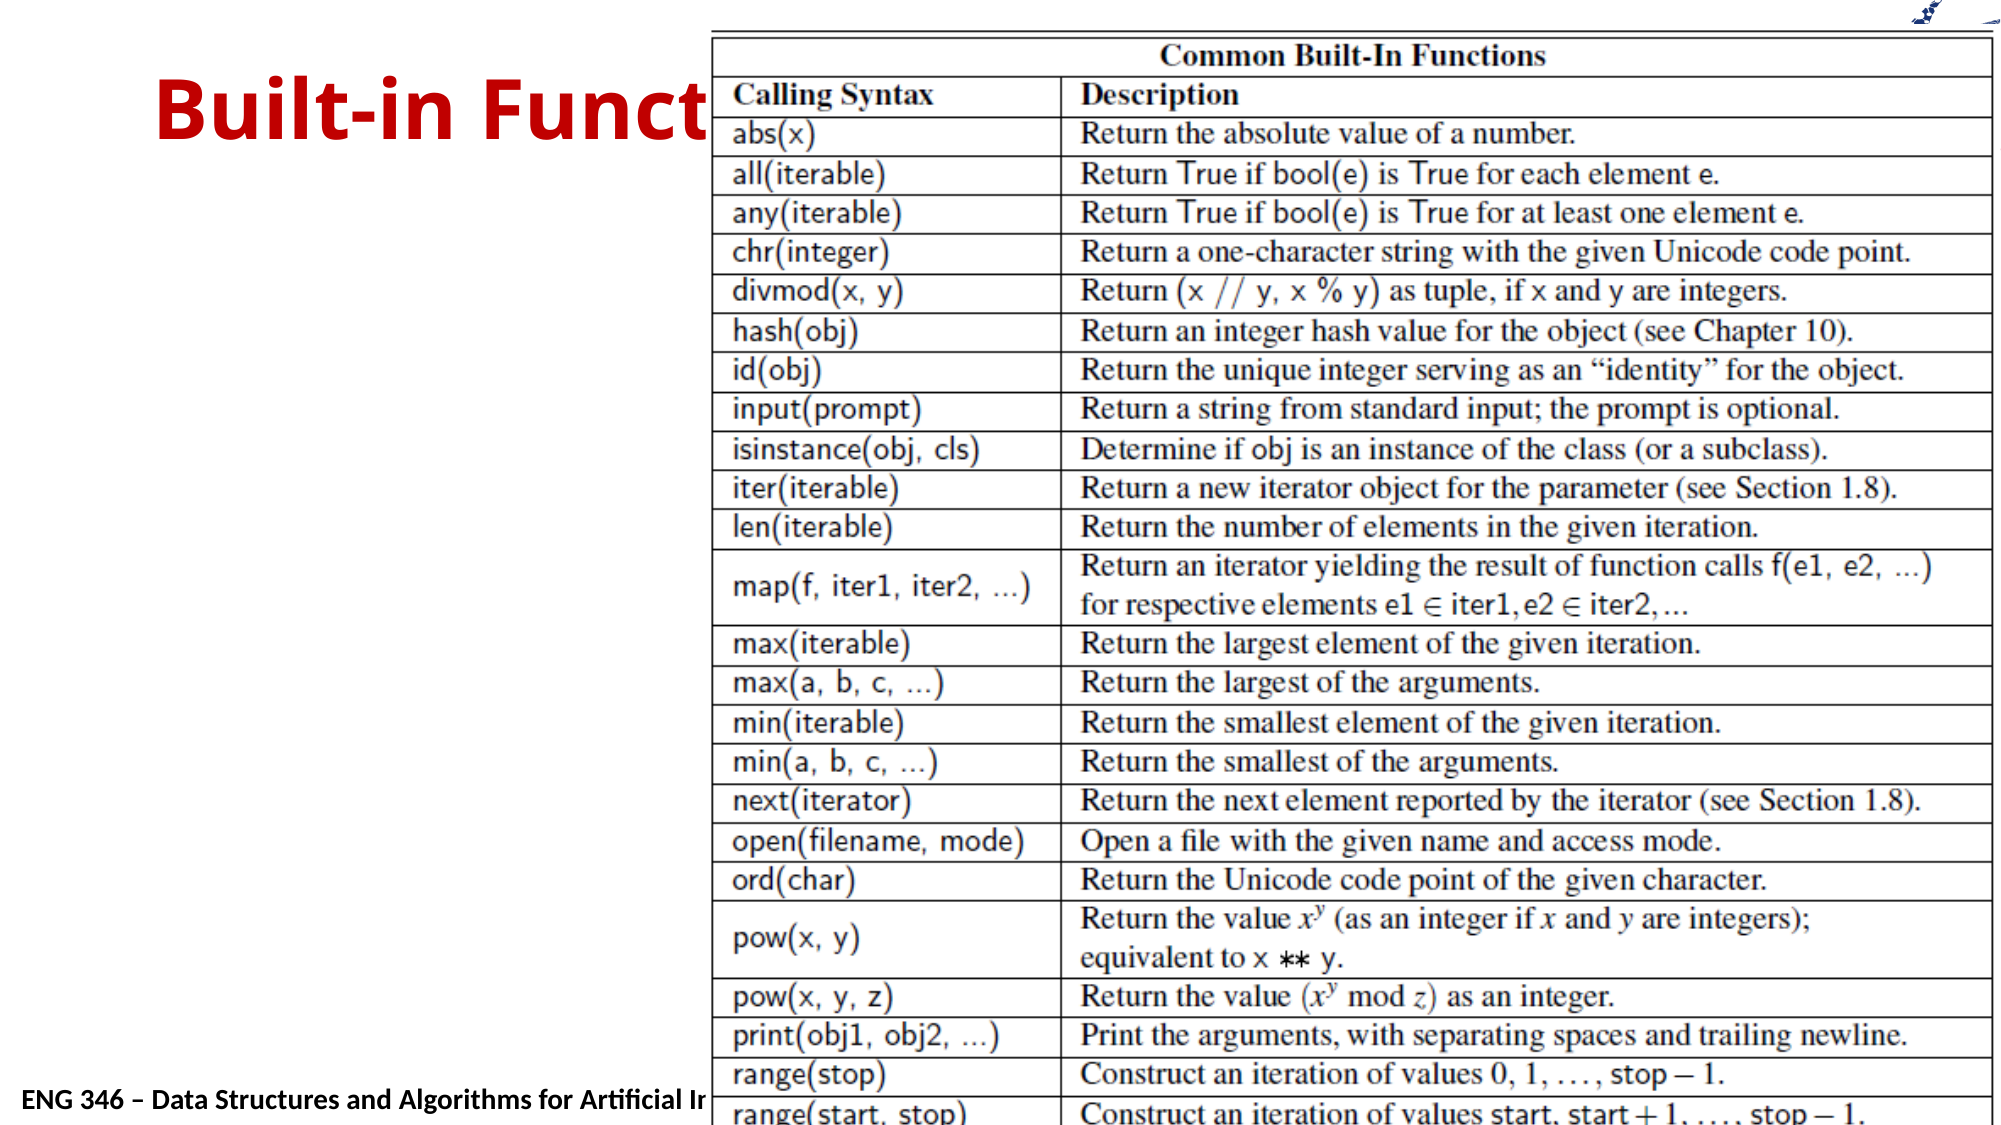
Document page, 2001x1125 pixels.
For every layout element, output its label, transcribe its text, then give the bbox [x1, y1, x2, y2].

title Built-in Functions [137, 59, 705, 165]
picture [705, 0, 2001, 1125]
